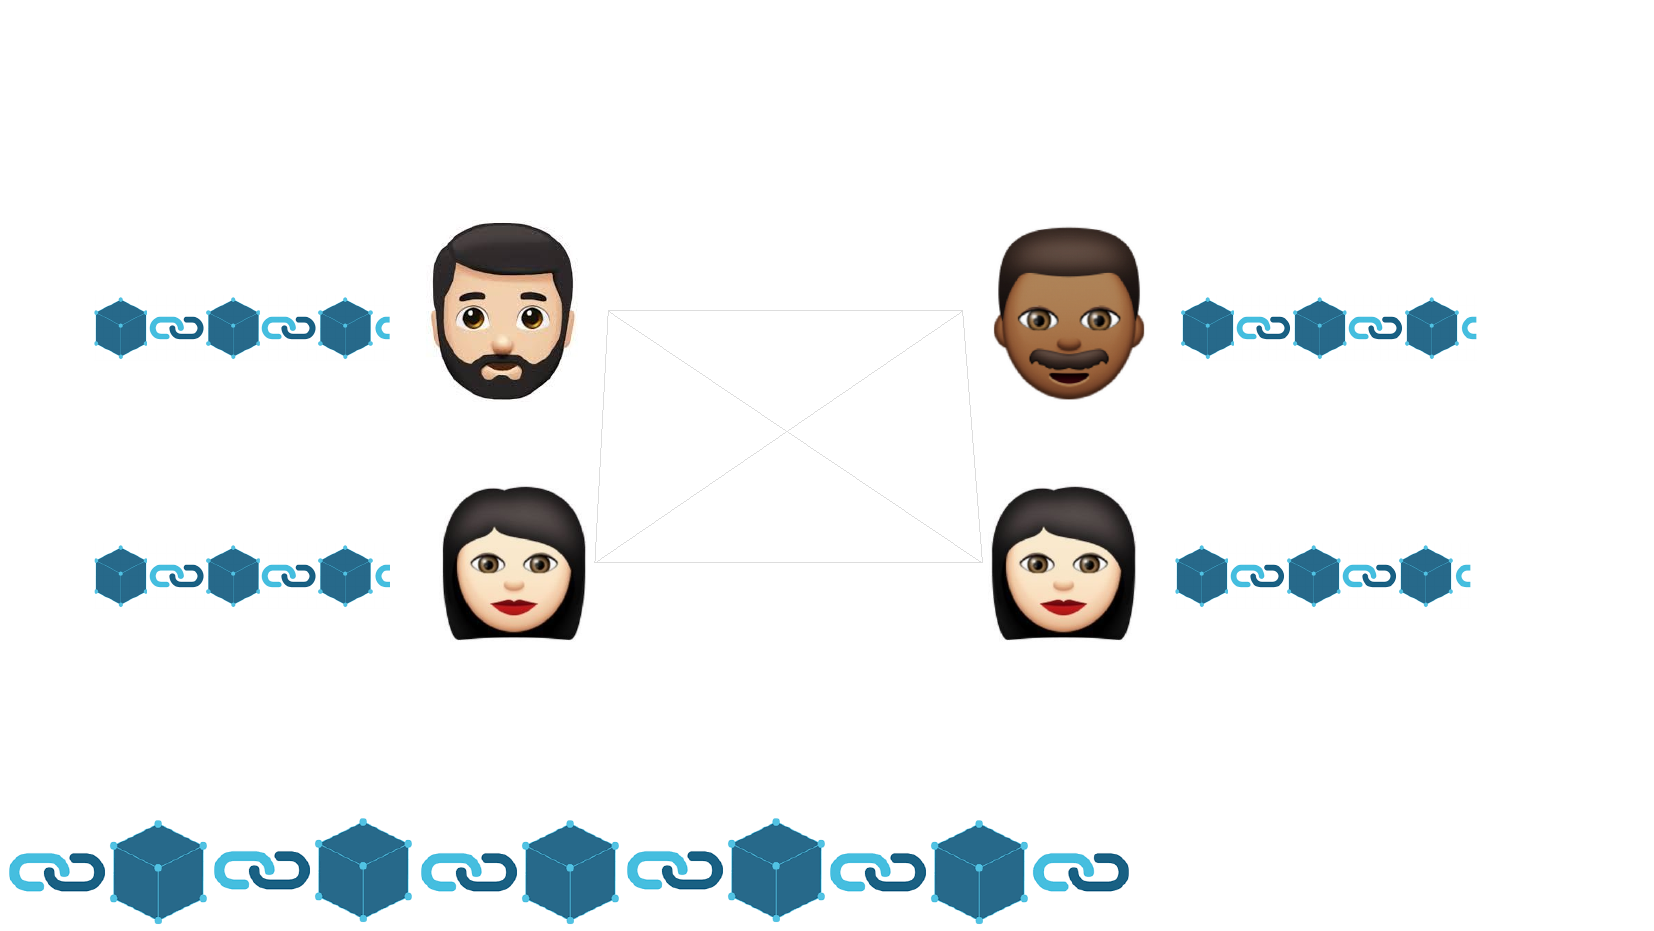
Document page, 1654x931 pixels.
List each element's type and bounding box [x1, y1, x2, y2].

picture [982, 482, 1145, 644]
picture [974, 218, 1164, 408]
picture [4, 814, 1134, 928]
picture [1175, 543, 1471, 609]
picture [94, 295, 390, 361]
picture [1181, 295, 1477, 361]
picture [395, 204, 609, 418]
picture [94, 543, 390, 609]
picture [433, 482, 595, 644]
